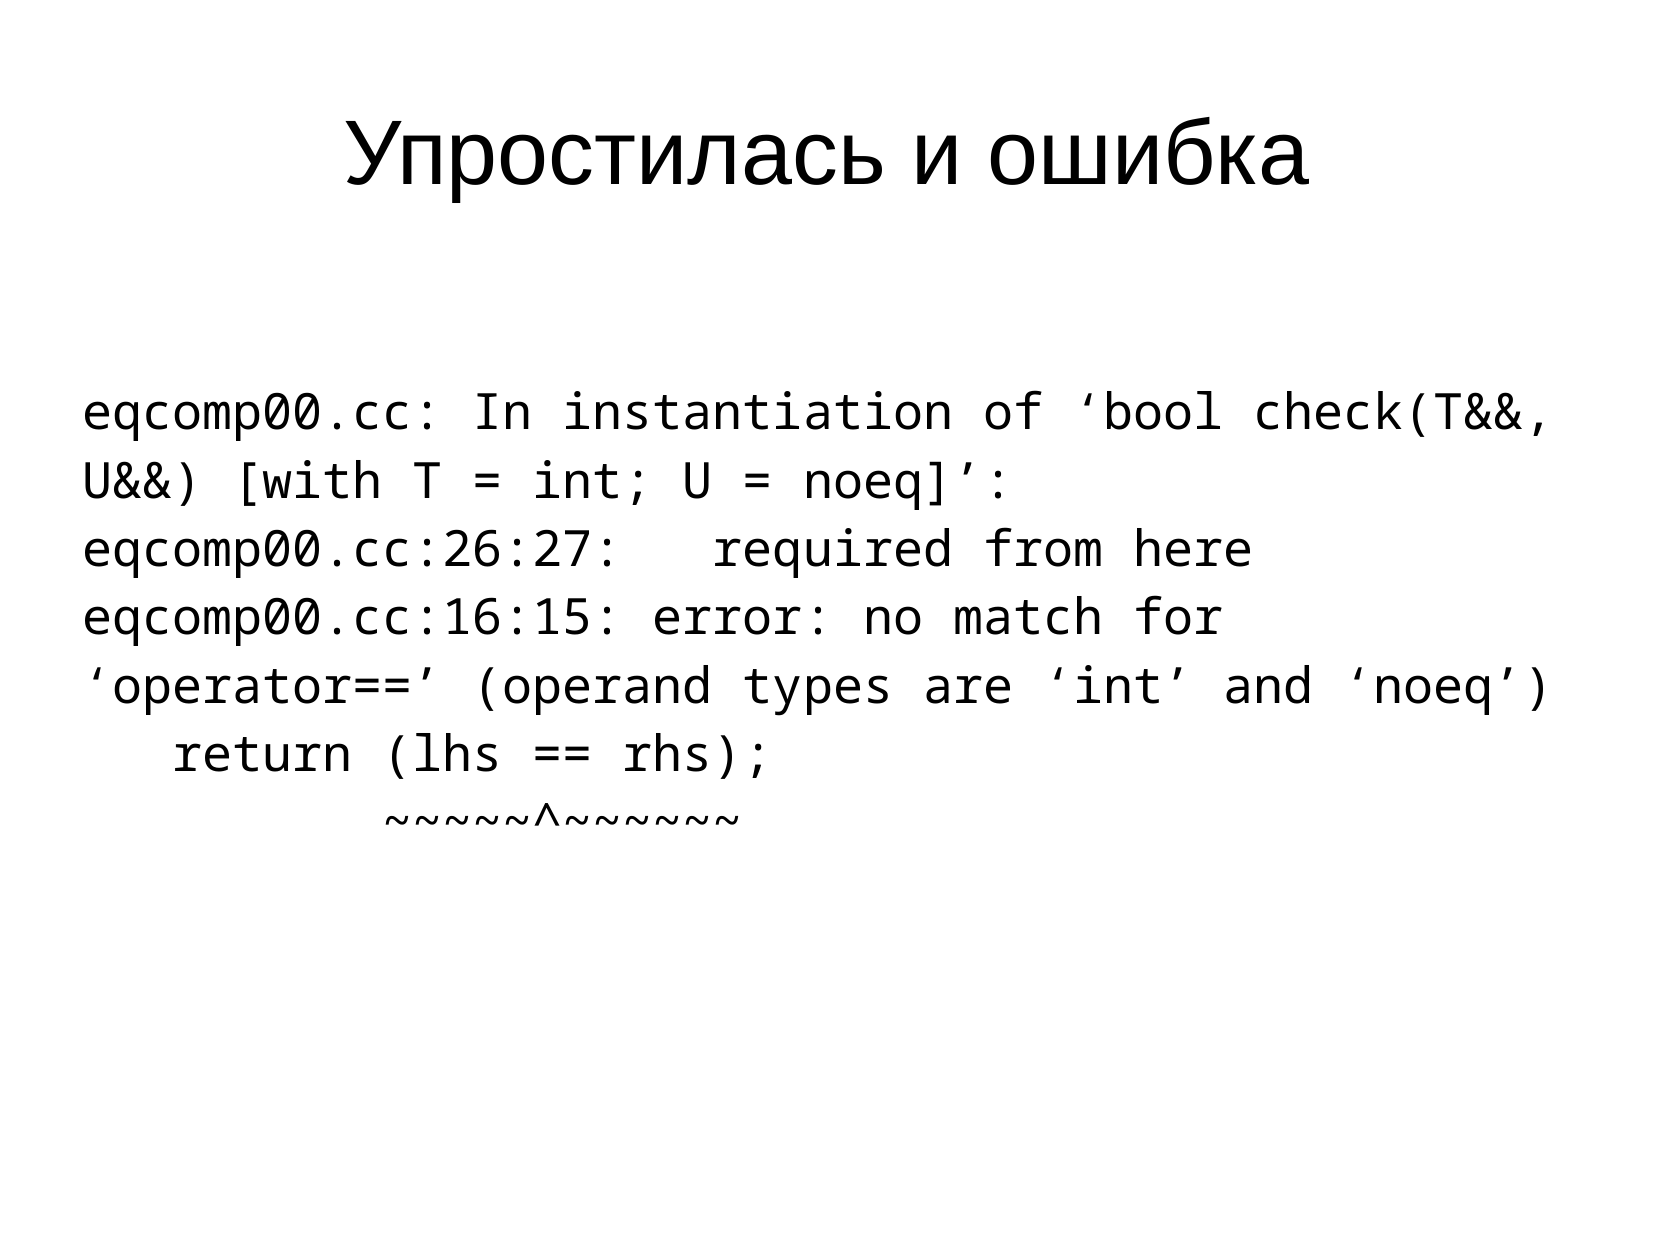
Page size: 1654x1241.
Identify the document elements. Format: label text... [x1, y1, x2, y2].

title Упростилась и ошибка [82, 49, 1571, 257]
subtitle eqcomp00.cc: In instantiation of ‘bool check(T&&, U&&) [with T = int; U = noeq]’: eqcomp00.cc:26:27: required from here eqcomp00.cc:16:15: error: no match for ‘operator==’ (operand types are ‘int’ and ‘noeq’) return (lhs == rhs); ~~~~~^~~~~~~ [82, 289, 1571, 1010]
